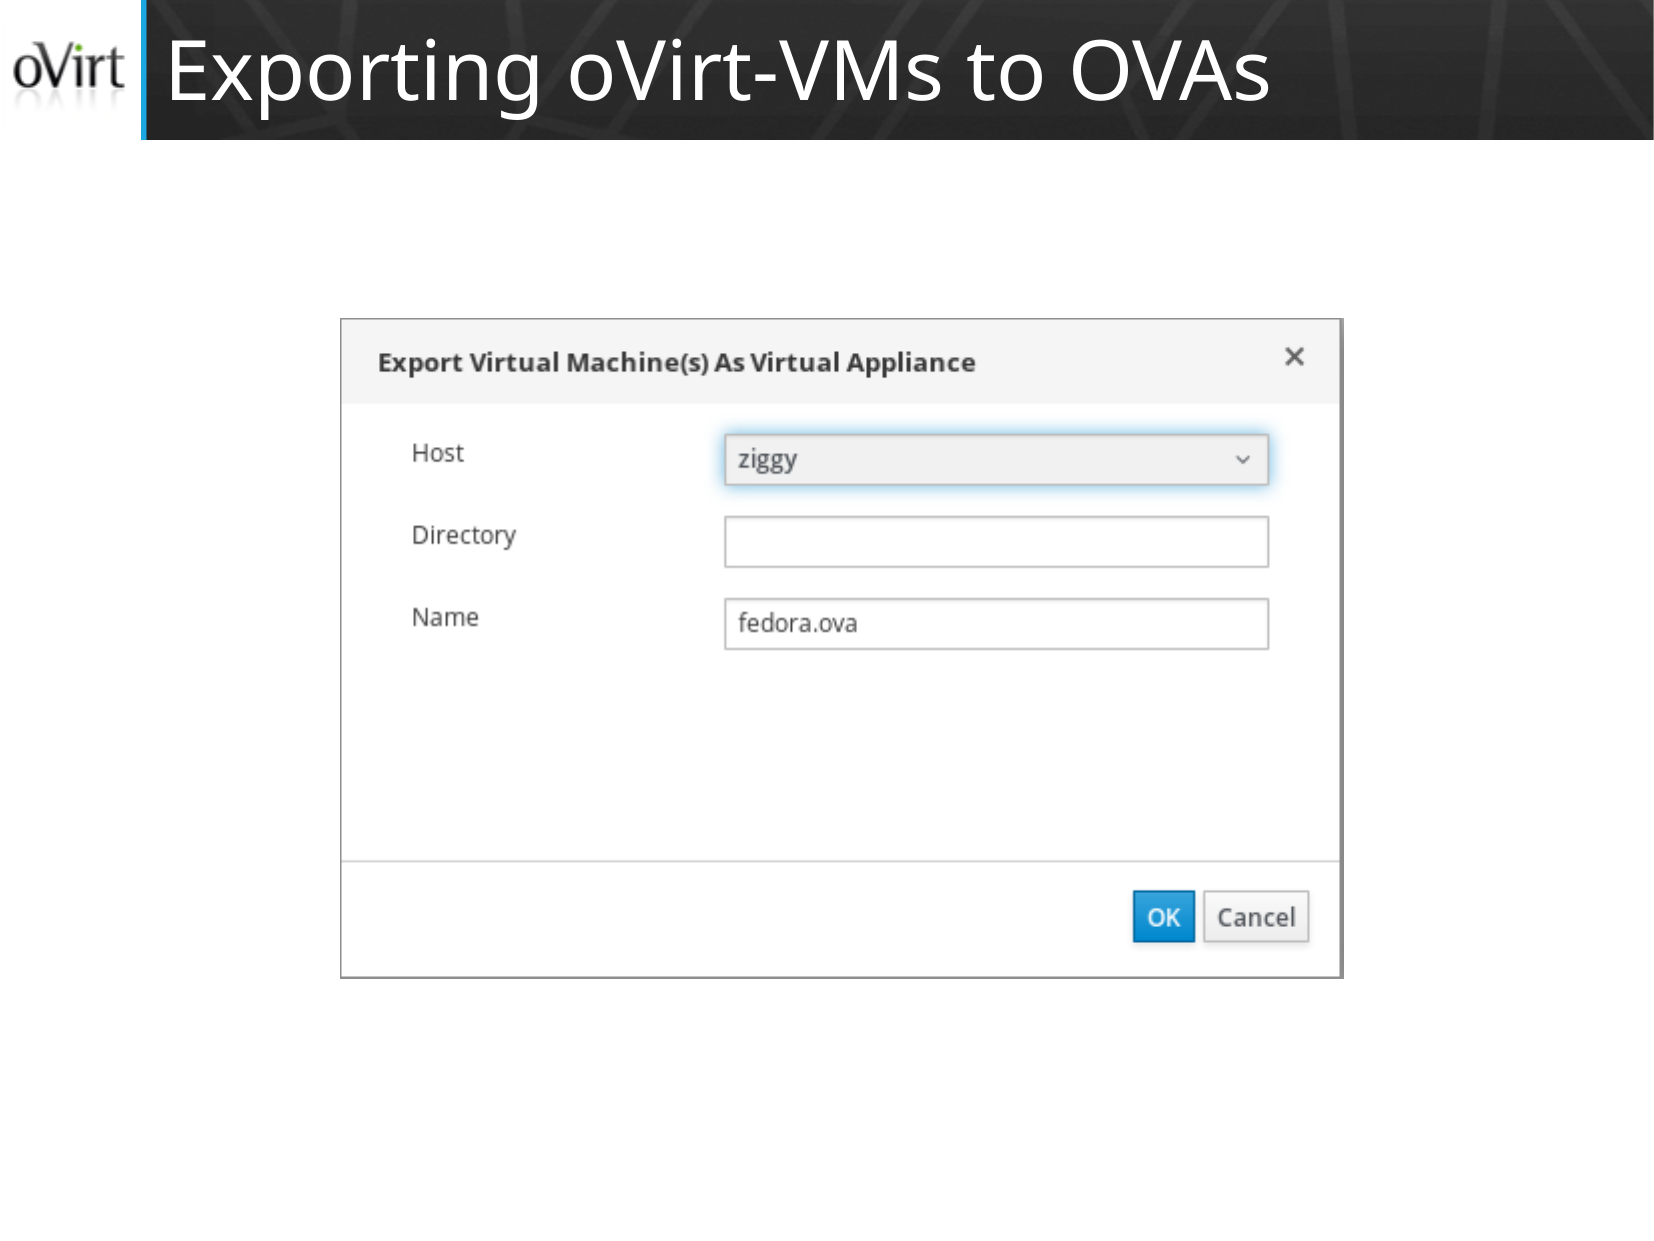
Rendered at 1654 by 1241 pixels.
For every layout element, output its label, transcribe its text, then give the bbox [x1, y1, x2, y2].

picture [340, 318, 1344, 979]
title Exporting oVirt-VMs to OVAs [164, 18, 1653, 119]
picture [0, 0, 1654, 140]
